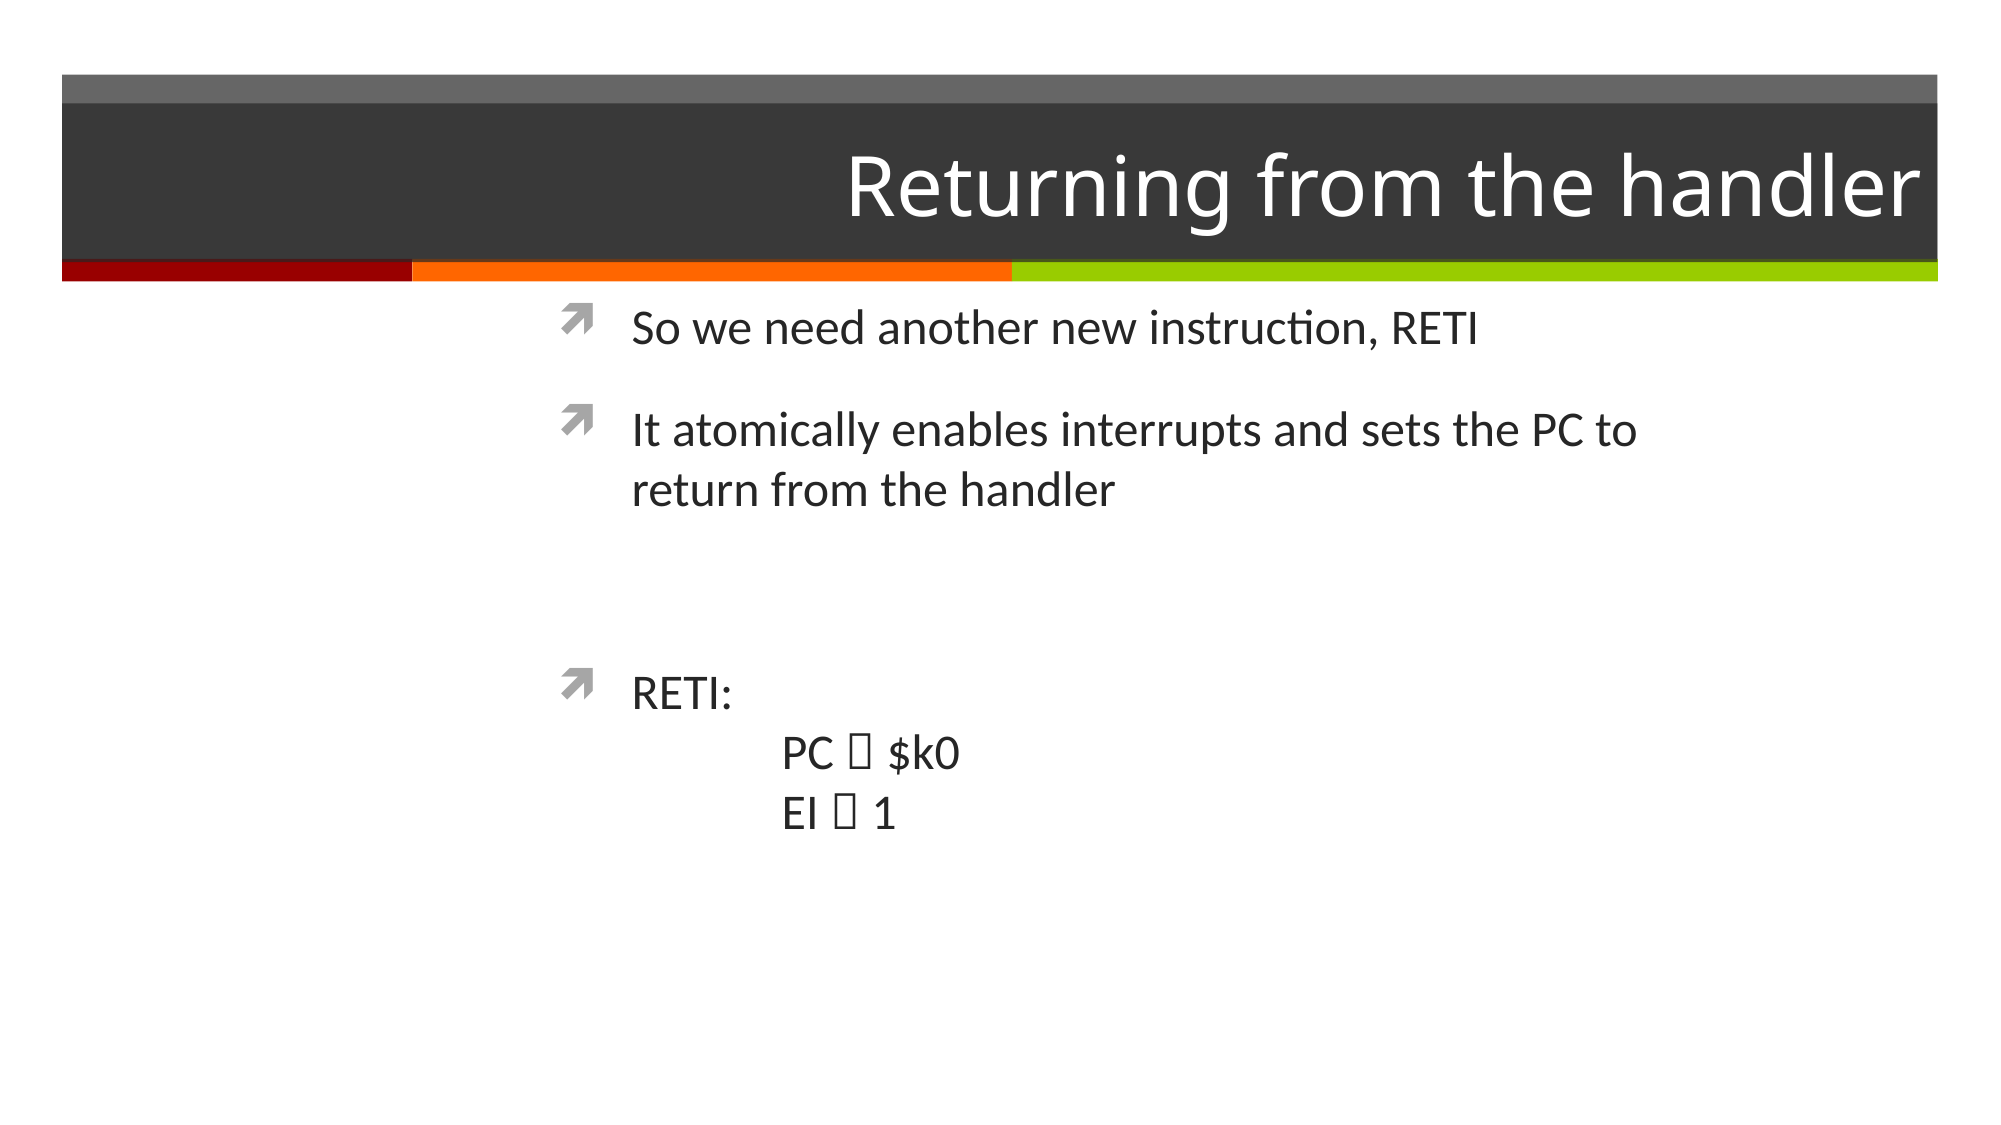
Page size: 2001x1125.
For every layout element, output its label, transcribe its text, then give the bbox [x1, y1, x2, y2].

title Returning from the handler [62, 103, 1938, 263]
list So we need another new instruction, RETI It atomically enables interrupts and sets the PC to return from the handler RETI: PC  $k0 EI  1 [542, 287, 1704, 1100]
